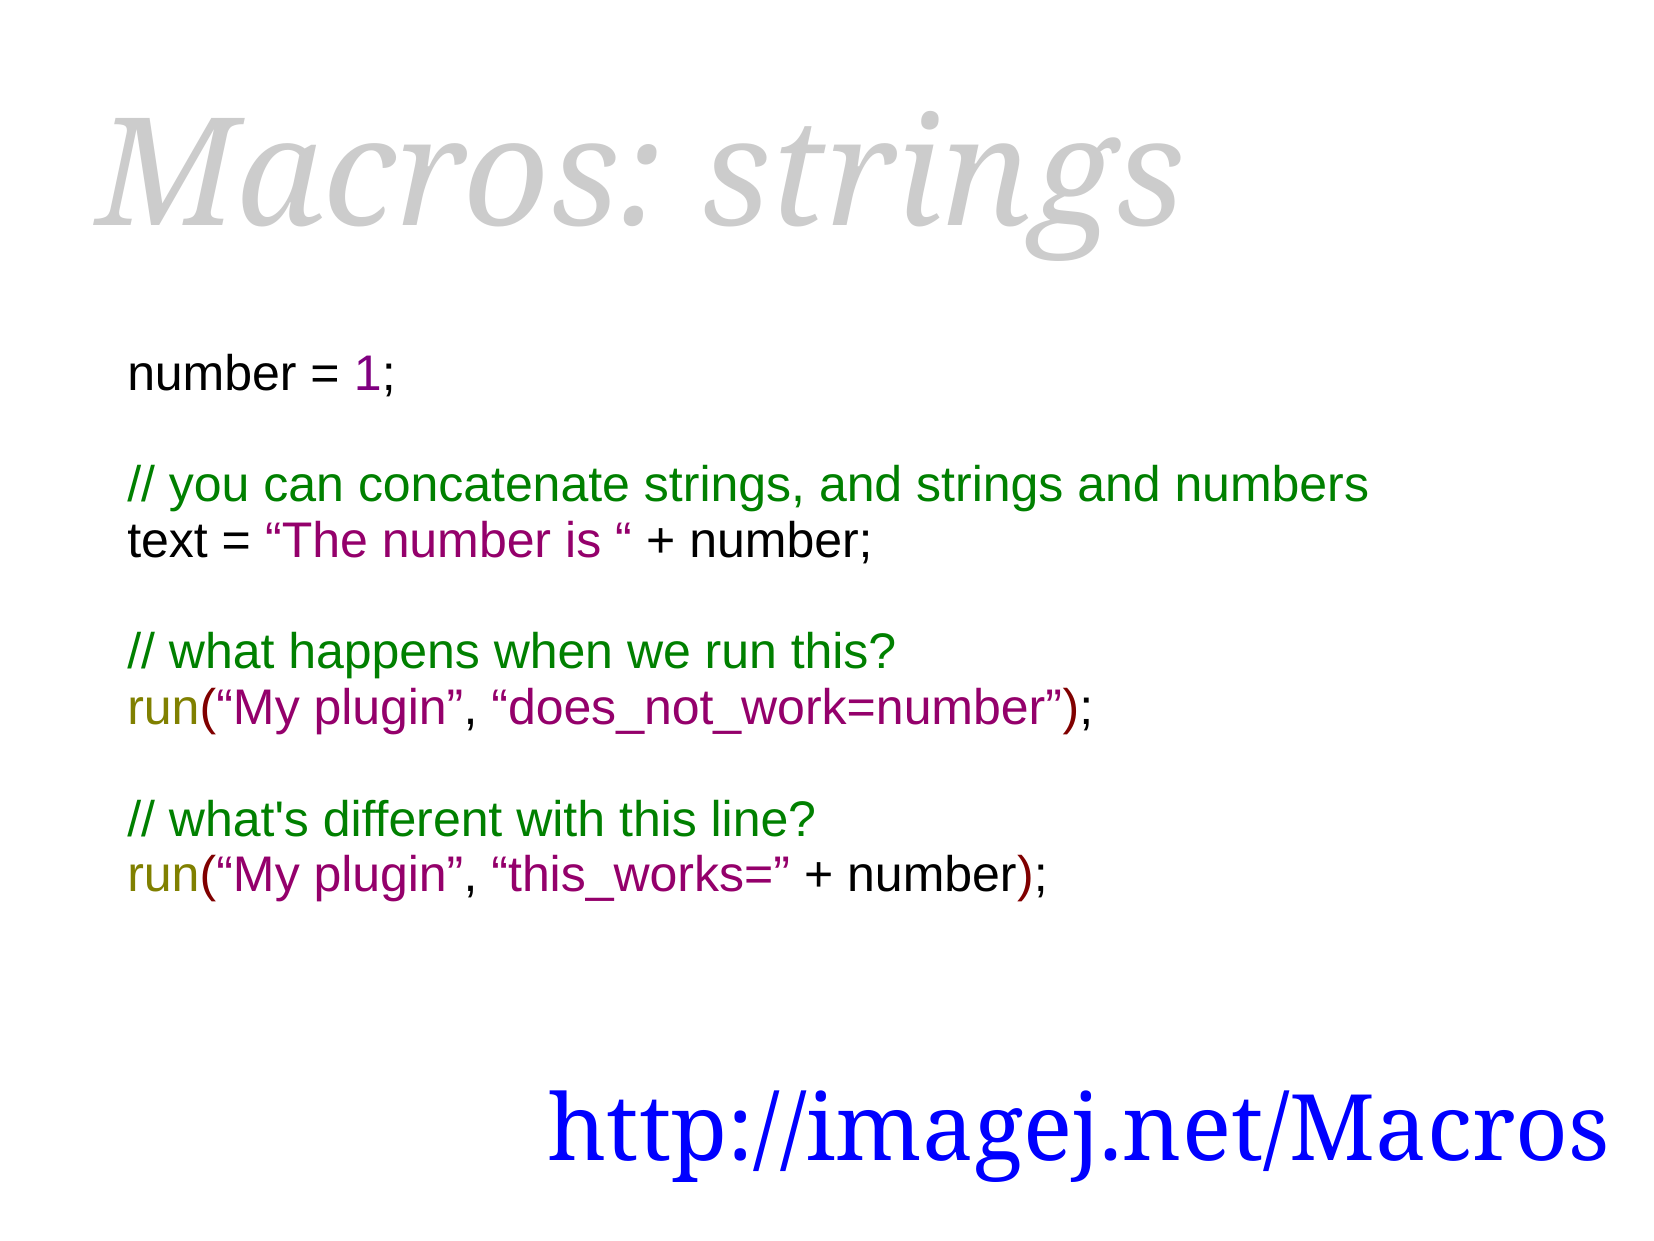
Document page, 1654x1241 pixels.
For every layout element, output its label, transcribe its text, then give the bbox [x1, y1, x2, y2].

text_box number = 1; // you can concatenate strings, and strings and numbers text = “The number is “ + number; // what happens when we run this? run(“My plugin”, “does_not_work=number”); // what's different with this line? run(“My plugin”, “this_works=” + number); [112, 337, 1538, 966]
text_box Macros: strings [81, 57, 1654, 239]
text_box http://imagej.net/Macros [50, 1055, 1626, 1172]
